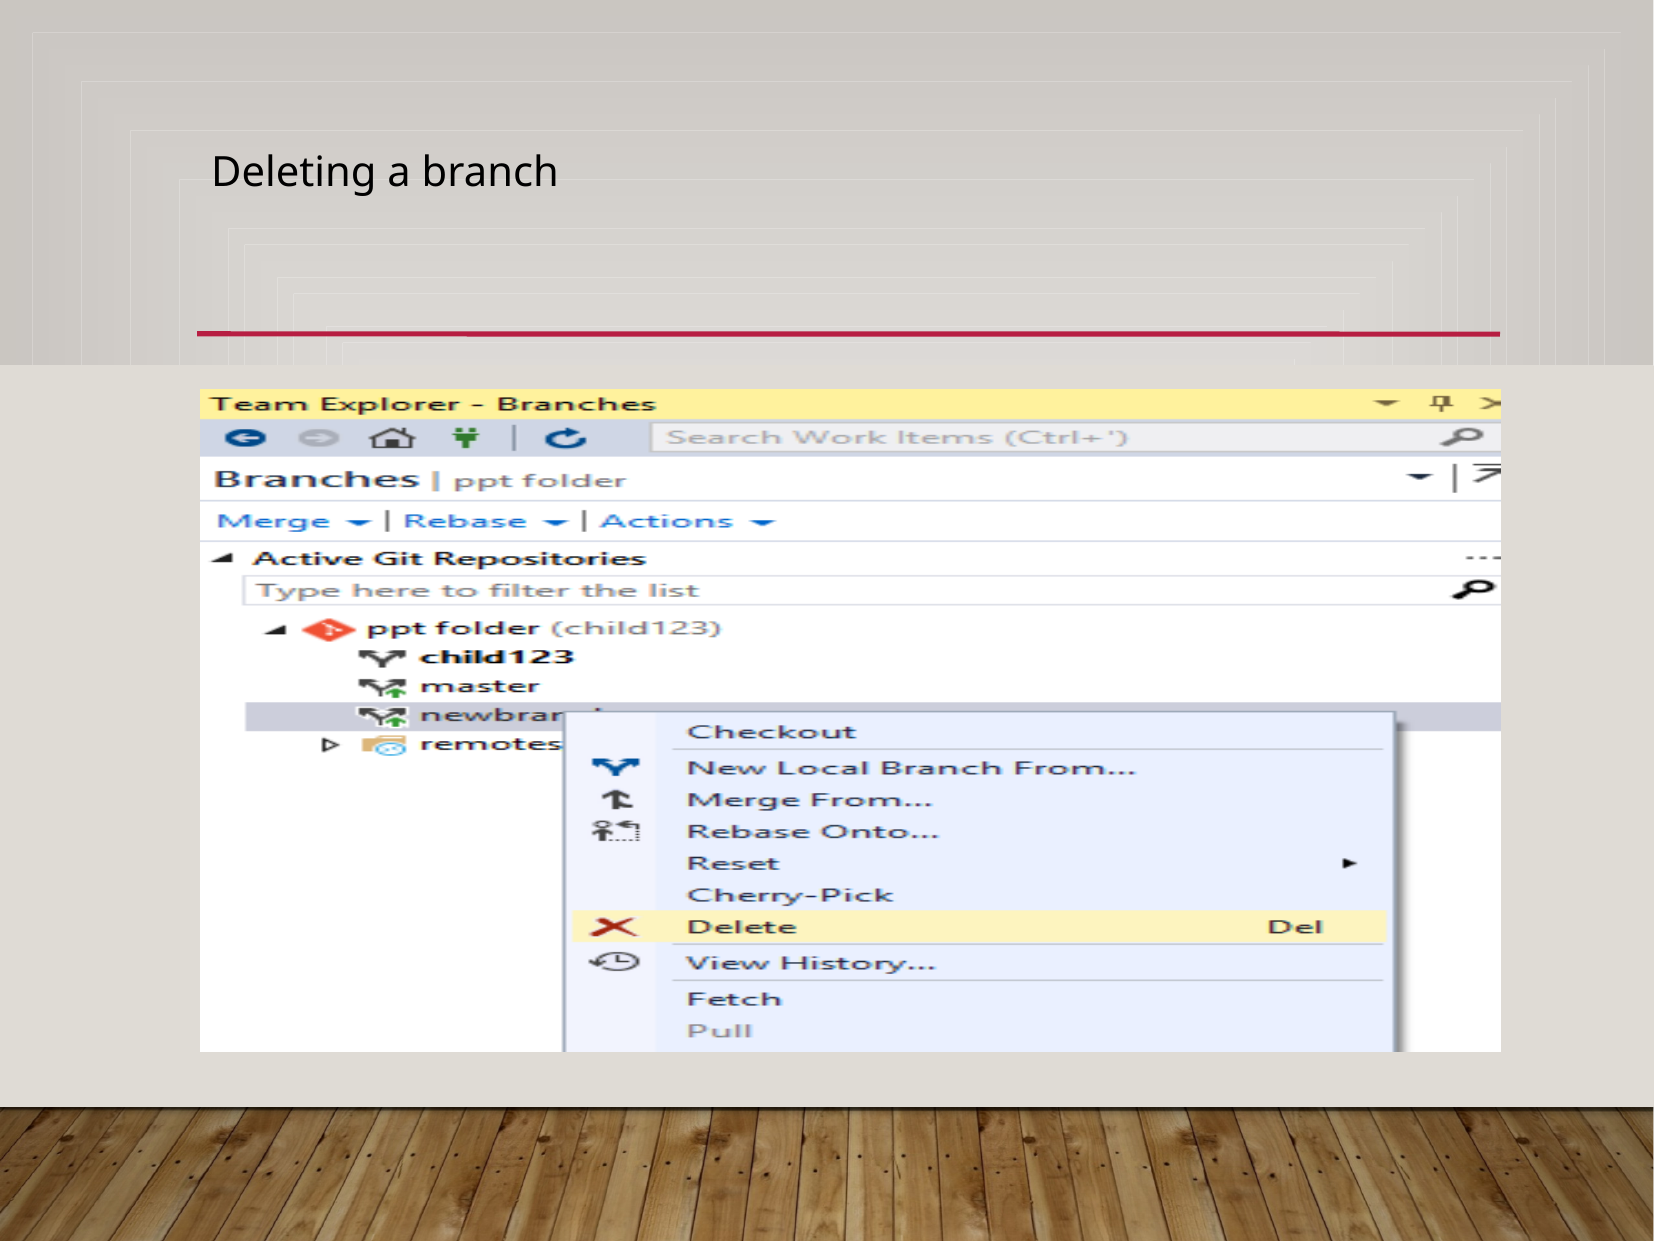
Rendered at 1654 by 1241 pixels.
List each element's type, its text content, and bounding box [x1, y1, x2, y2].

picture [200, 389, 1501, 1052]
title Deleting a branch [196, 145, 1499, 335]
picture [0, 1107, 1654, 1241]
